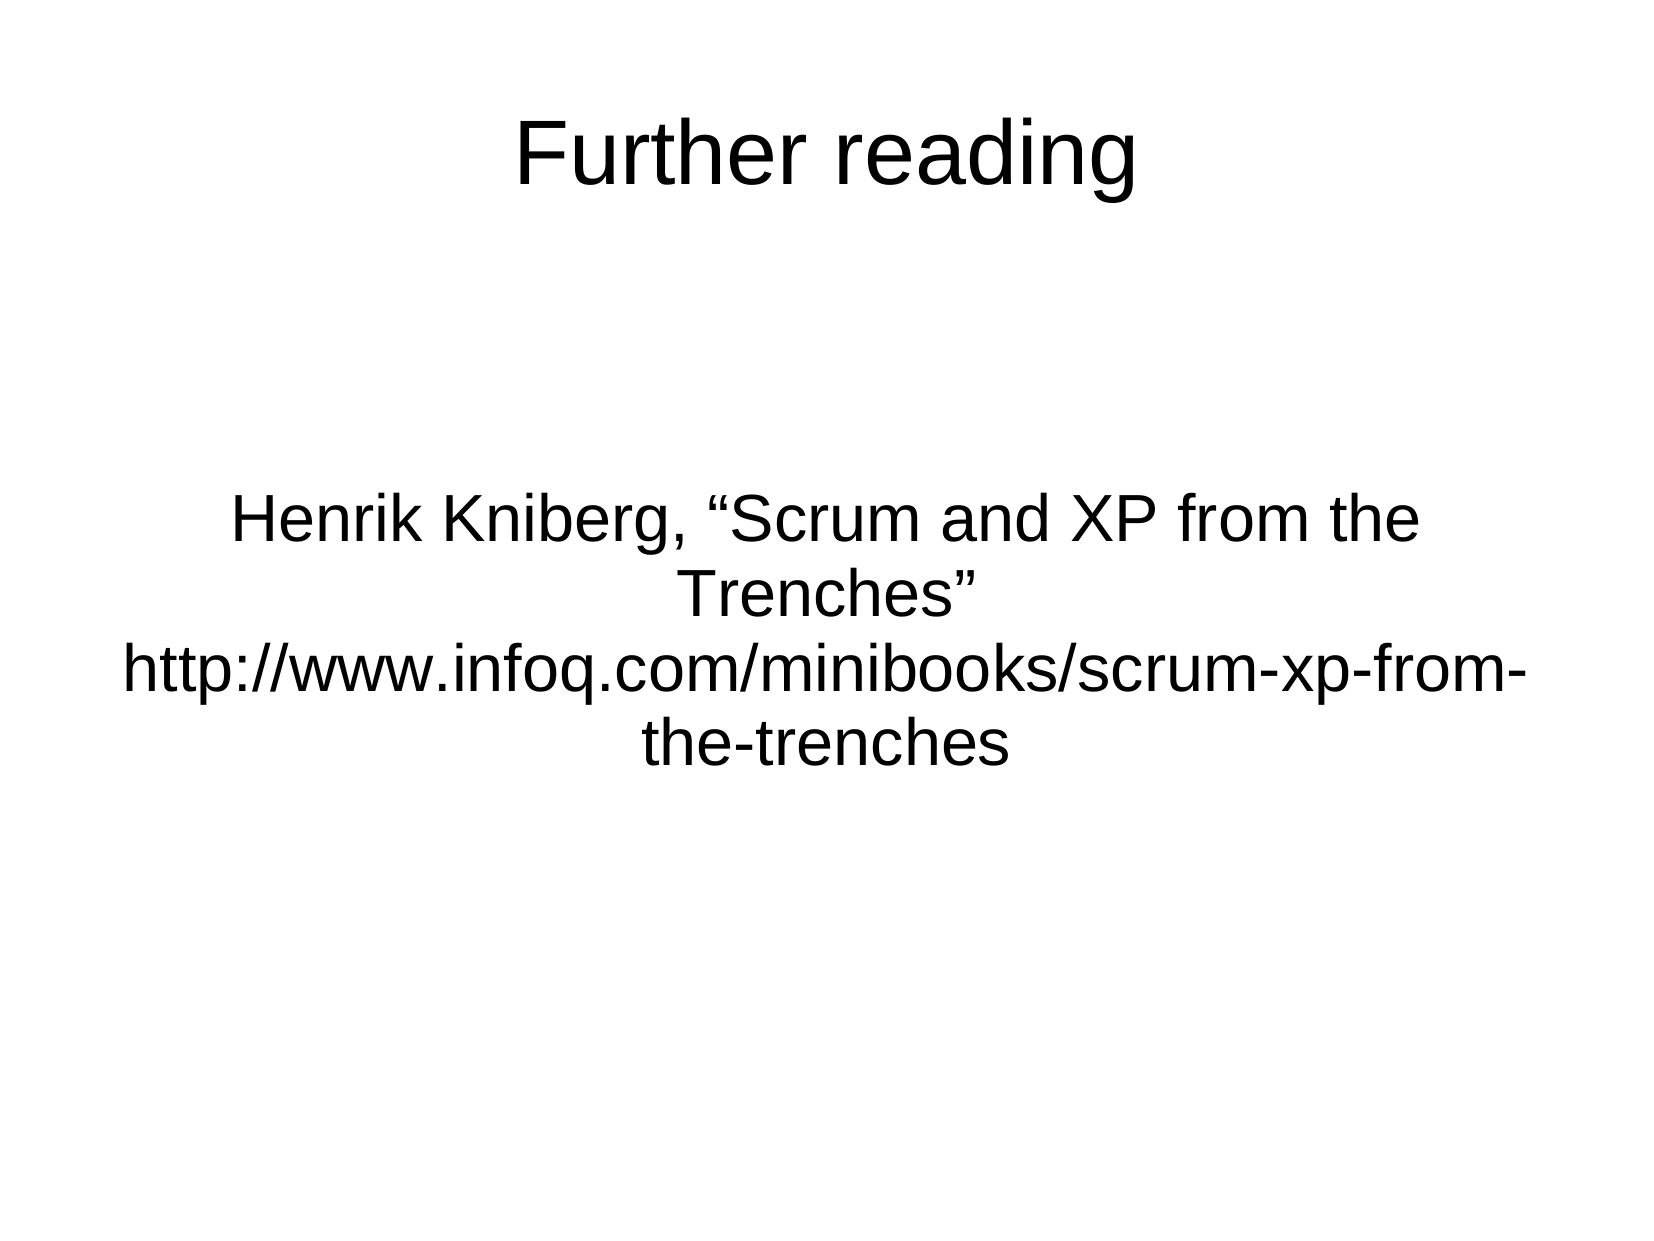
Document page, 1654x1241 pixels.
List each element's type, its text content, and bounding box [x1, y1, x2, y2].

title Further reading [82, 49, 1571, 257]
subtitle Henrik Kniberg, “Scrum and XP from the Trenches” http://www.infoq.com/minibooks/scrum-xp-from-the-trenches [82, 296, 1571, 1115]
